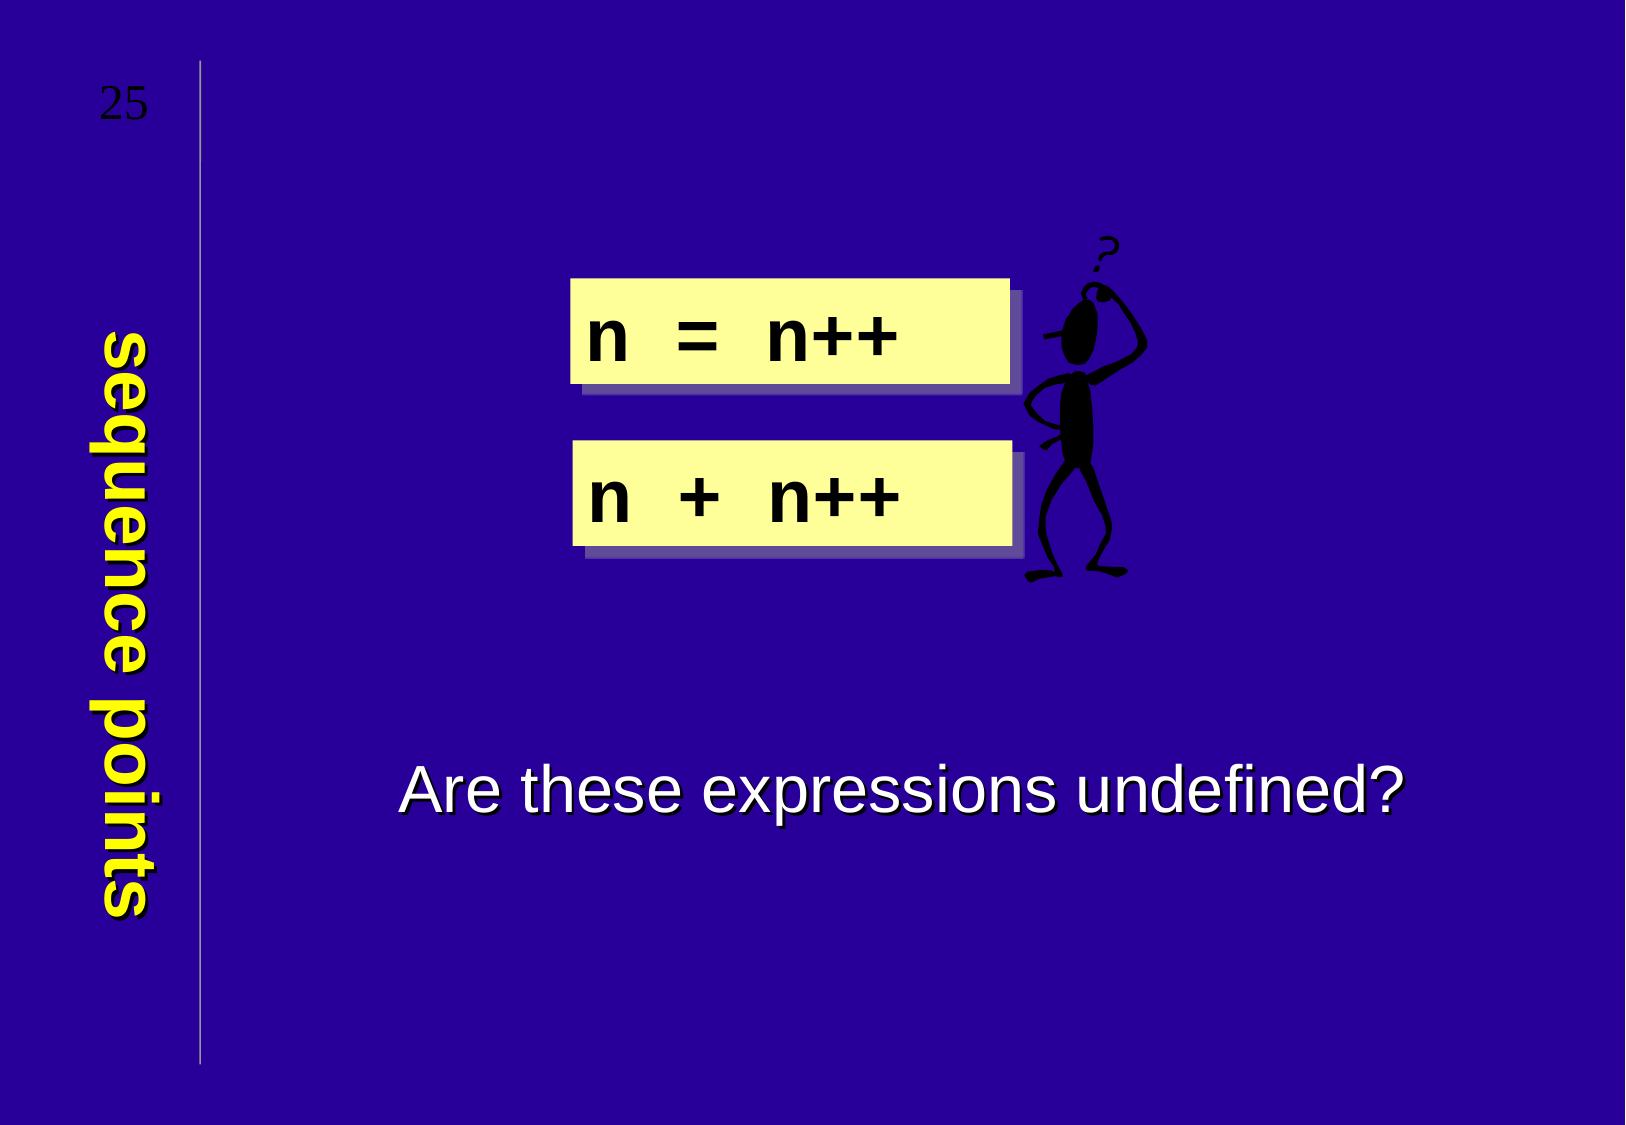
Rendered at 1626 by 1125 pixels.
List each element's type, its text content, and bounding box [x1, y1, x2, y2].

text_box [1023, 281, 1148, 583]
text_box [1098, 236, 1120, 262]
text_box n + n++ [572, 440, 1013, 546]
title sequence points [50, 187, 188, 1063]
text_box [1093, 265, 1100, 273]
text_box n = n++ [570, 278, 1010, 384]
text_box Are these expressions undefined? [383, 738, 1436, 834]
